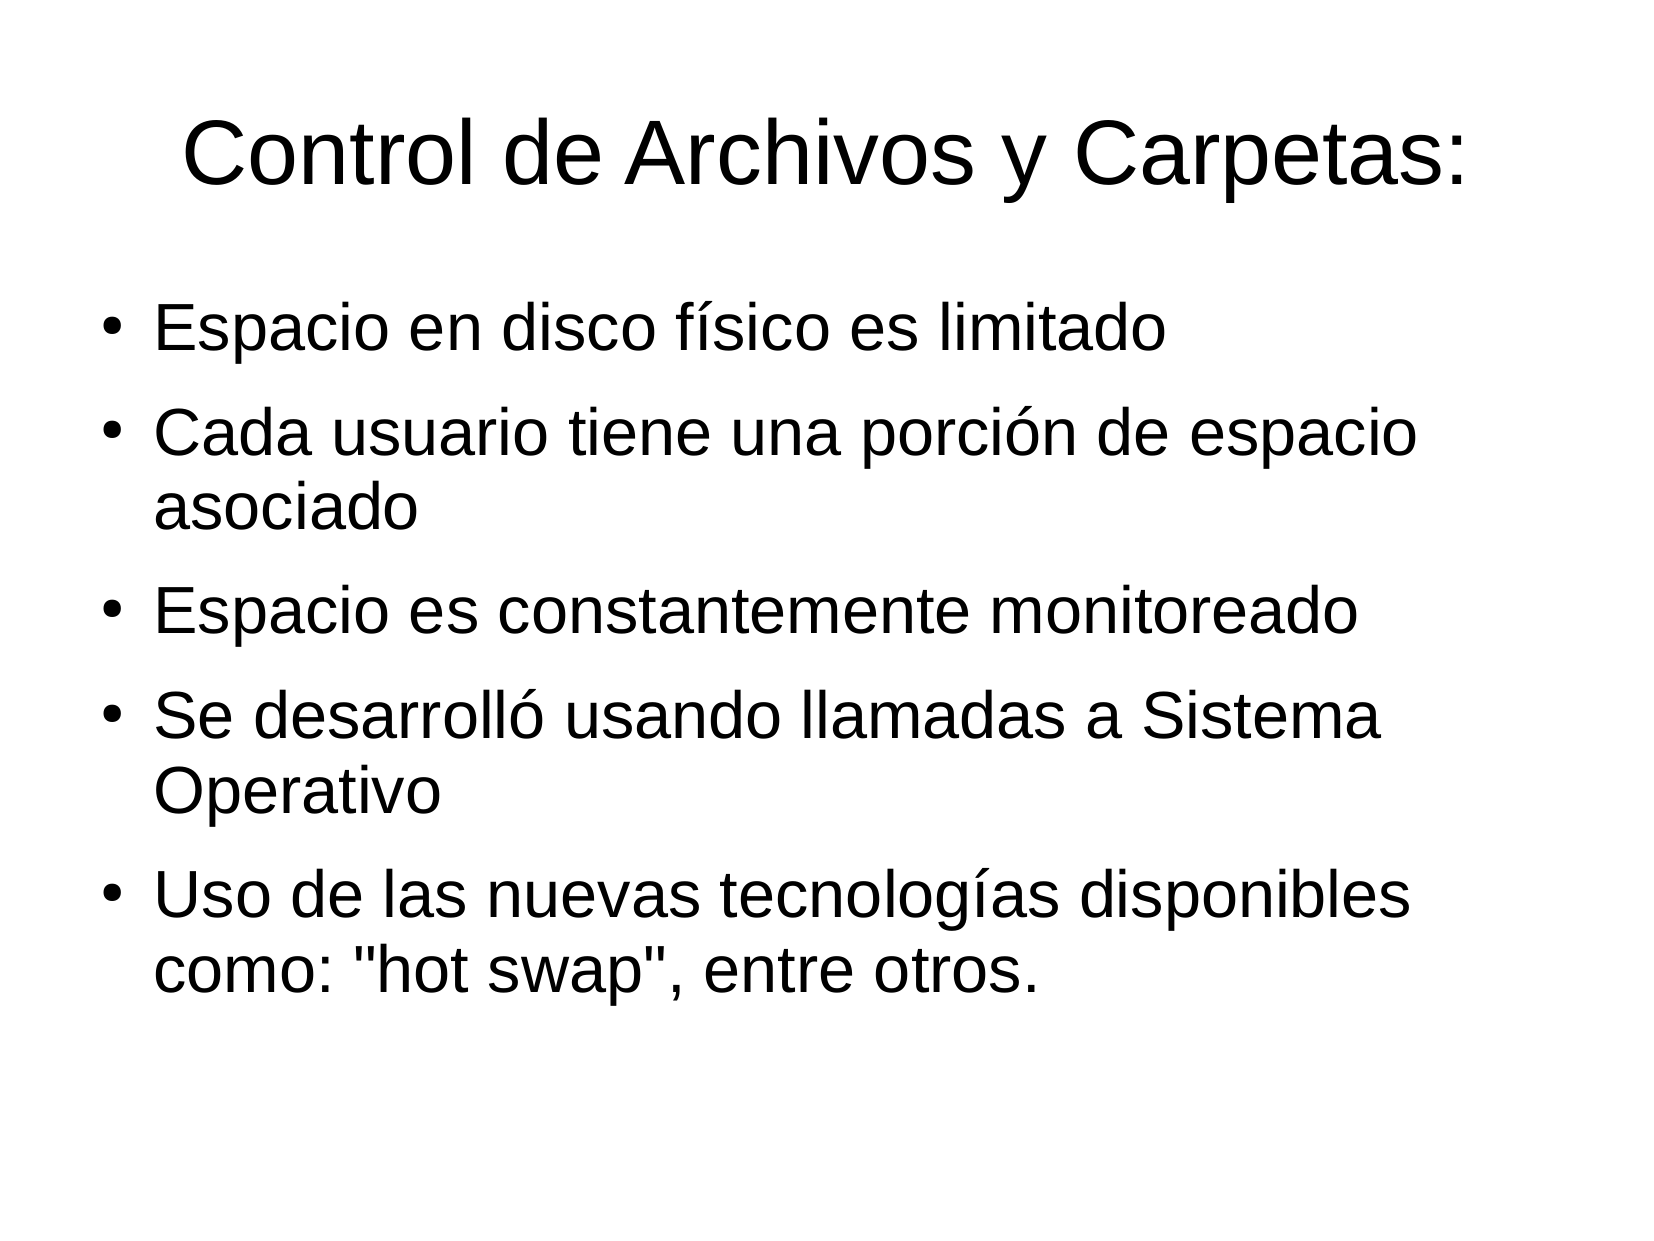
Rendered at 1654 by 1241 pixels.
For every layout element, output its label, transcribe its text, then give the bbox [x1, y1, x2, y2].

list Espacio en disco físico es limitado Cada usuario tiene una porción de espacio asociado Espacio es constantemente monitoreado Se desarrolló usando llamadas a Sistema Operativo Uso de las nuevas tecnologías disponibles como: "hot swap", entre otros. [82, 290, 1571, 1010]
title Control de Archivos y Carpetas: [82, 49, 1571, 257]
